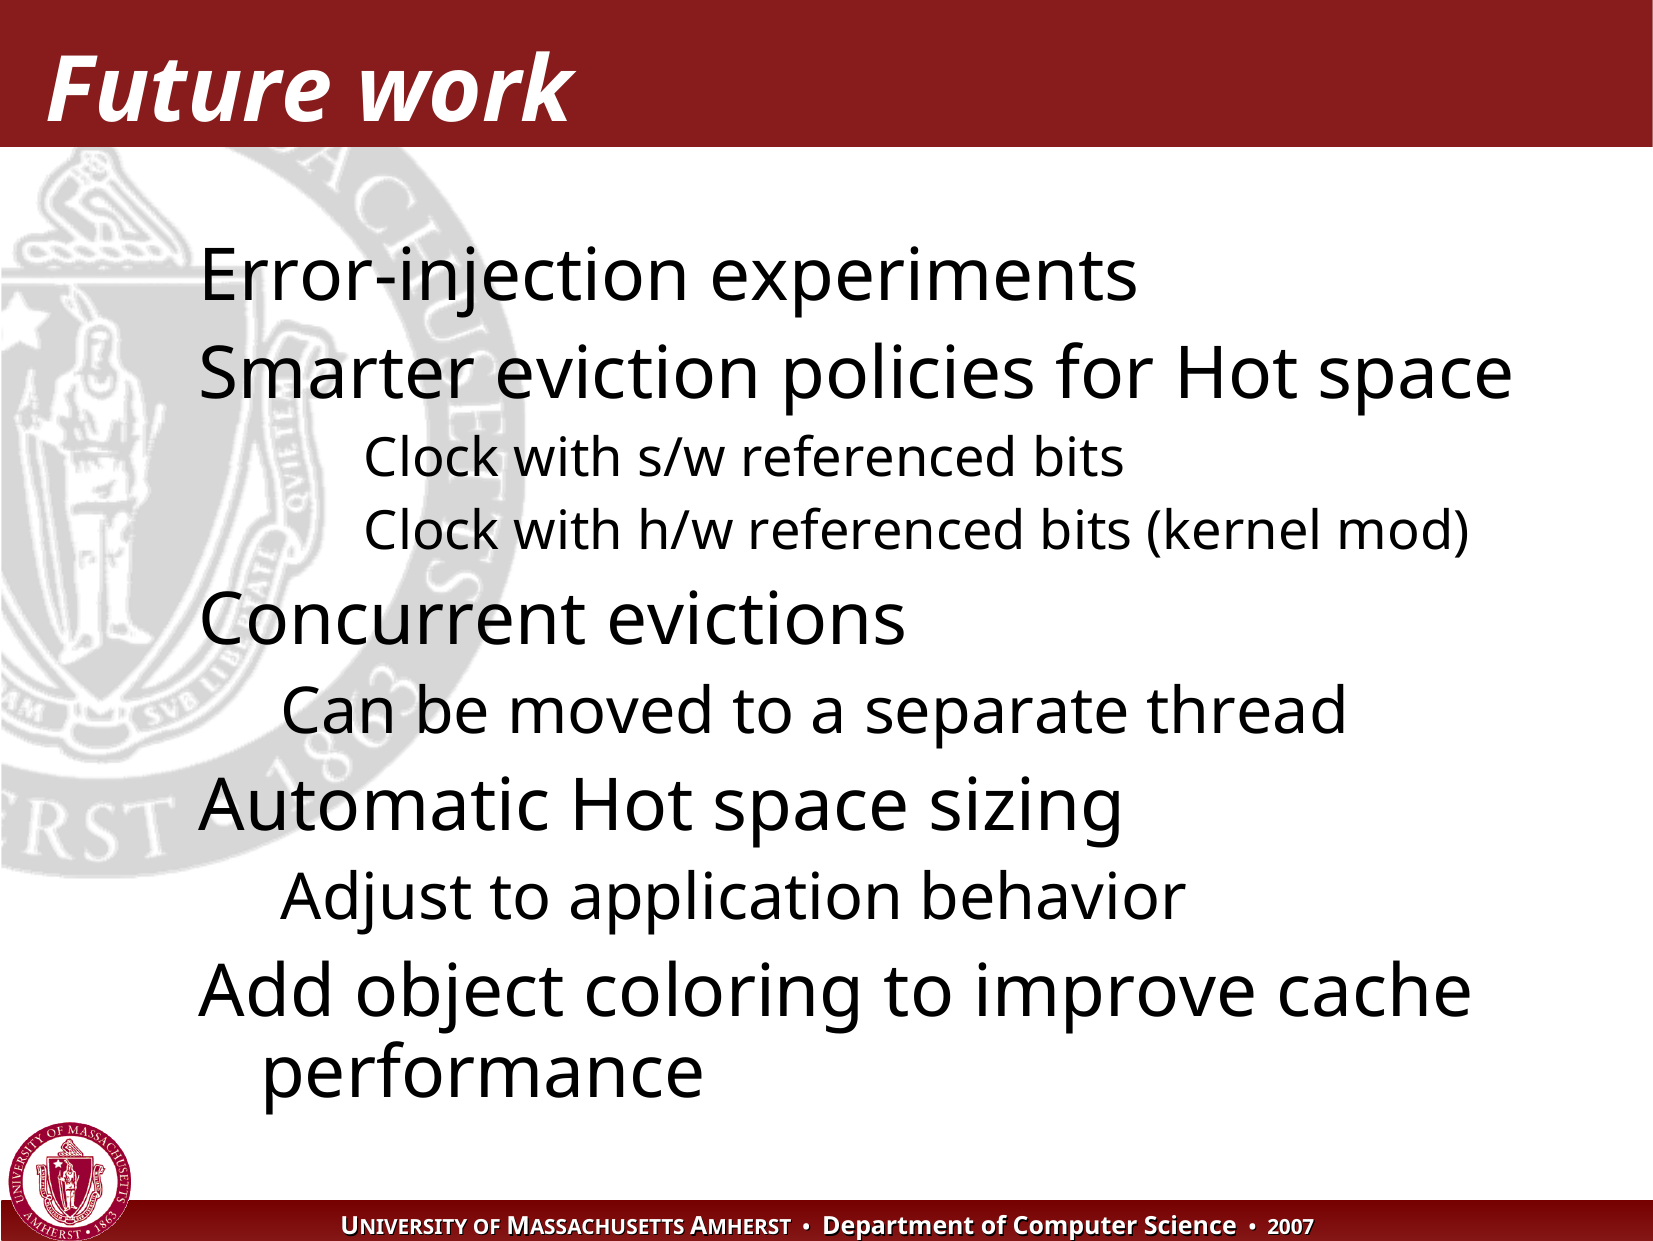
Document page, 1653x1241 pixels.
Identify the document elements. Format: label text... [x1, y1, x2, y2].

list Error-injection experiments Smarter eviction policies for Hot space Clock with s/w referenced bits Clock with h/w referenced bits (kernel mod) Concurrent evictions Can be moved to a separate thread Automatic Hot space sizing Adjust to application behavior Add object coloring to improve cache performance [198, 235, 1619, 1070]
title Future work [45, 0, 1423, 210]
picture [0, 147, 1653, 1241]
